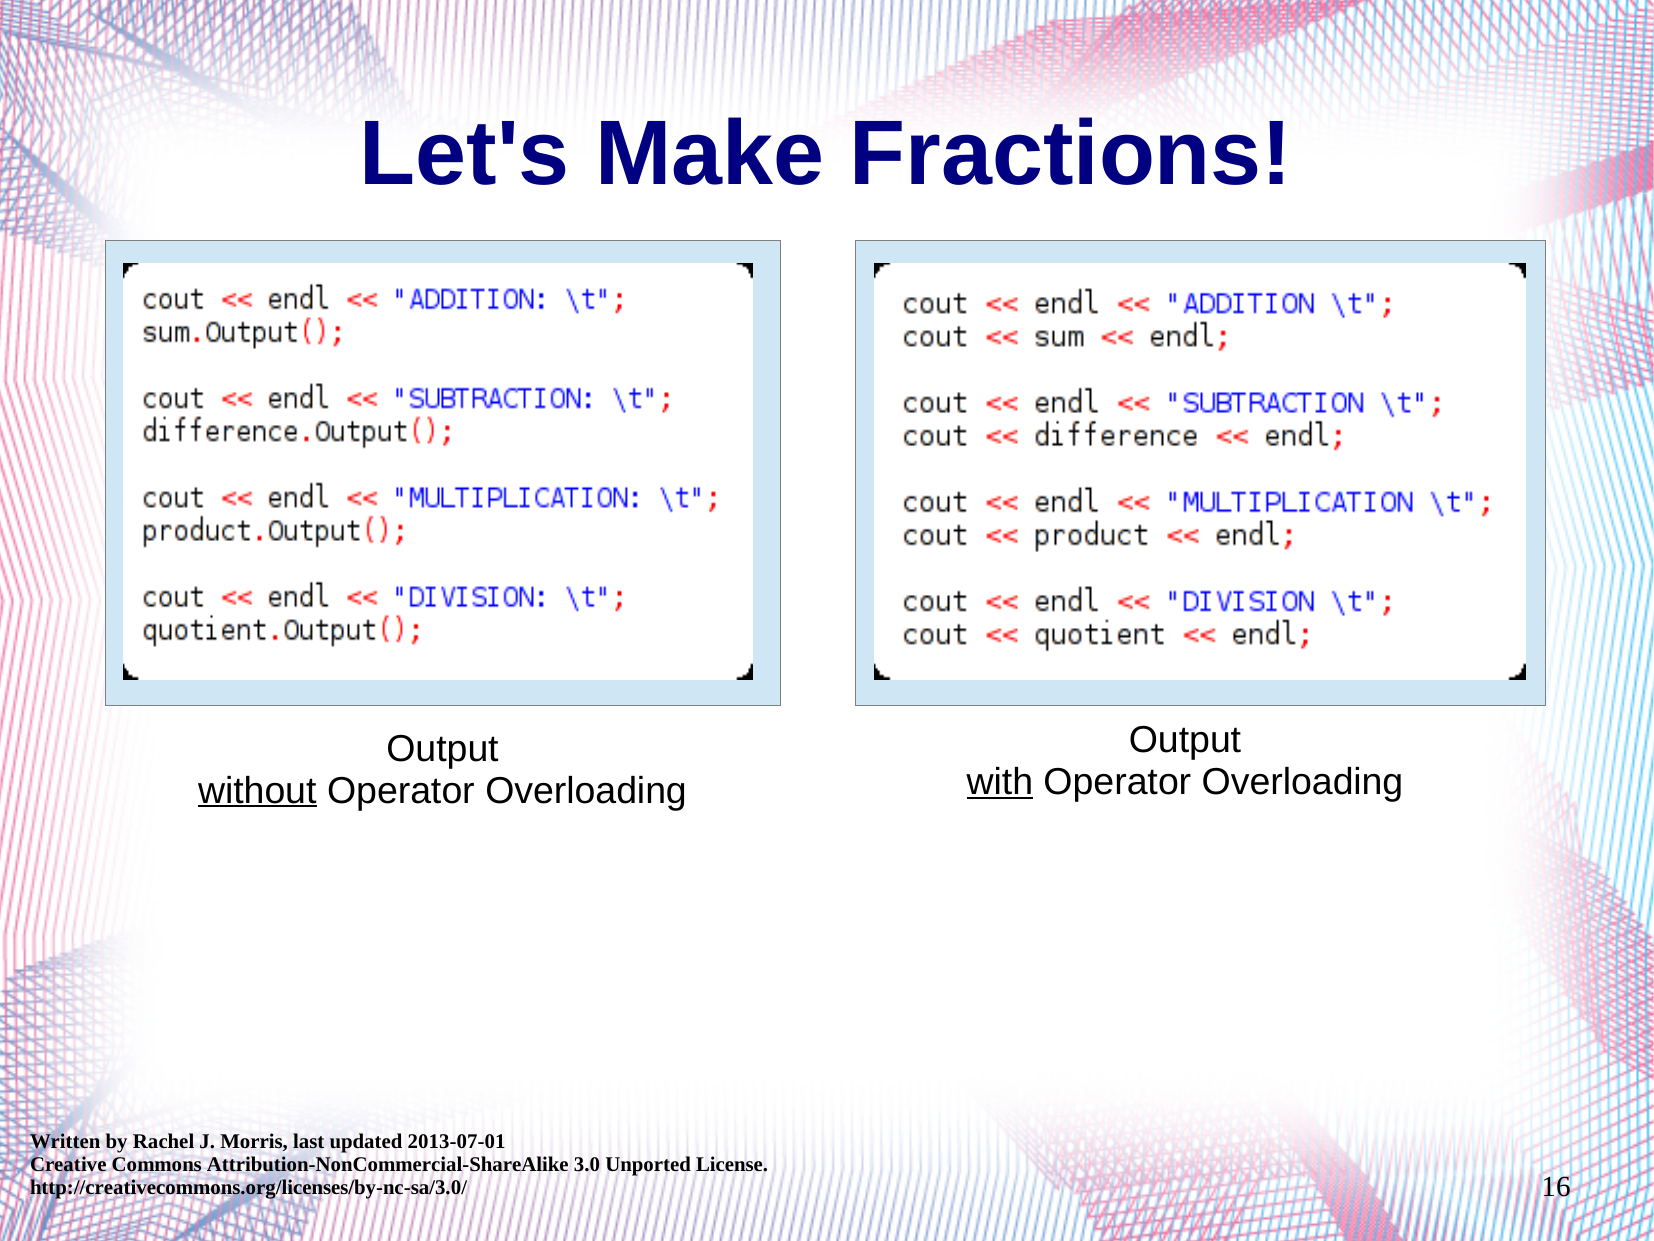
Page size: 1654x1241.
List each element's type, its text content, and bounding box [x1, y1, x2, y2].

title Let's Make Fractions! [82, 49, 1571, 257]
picture [0, 0, 1654, 1241]
text_box Output without Operator Overloading [165, 720, 721, 819]
text_box [105, 257, 781, 706]
text_box Output with Operator Overloading [930, 711, 1441, 811]
text_box [855, 257, 1546, 706]
